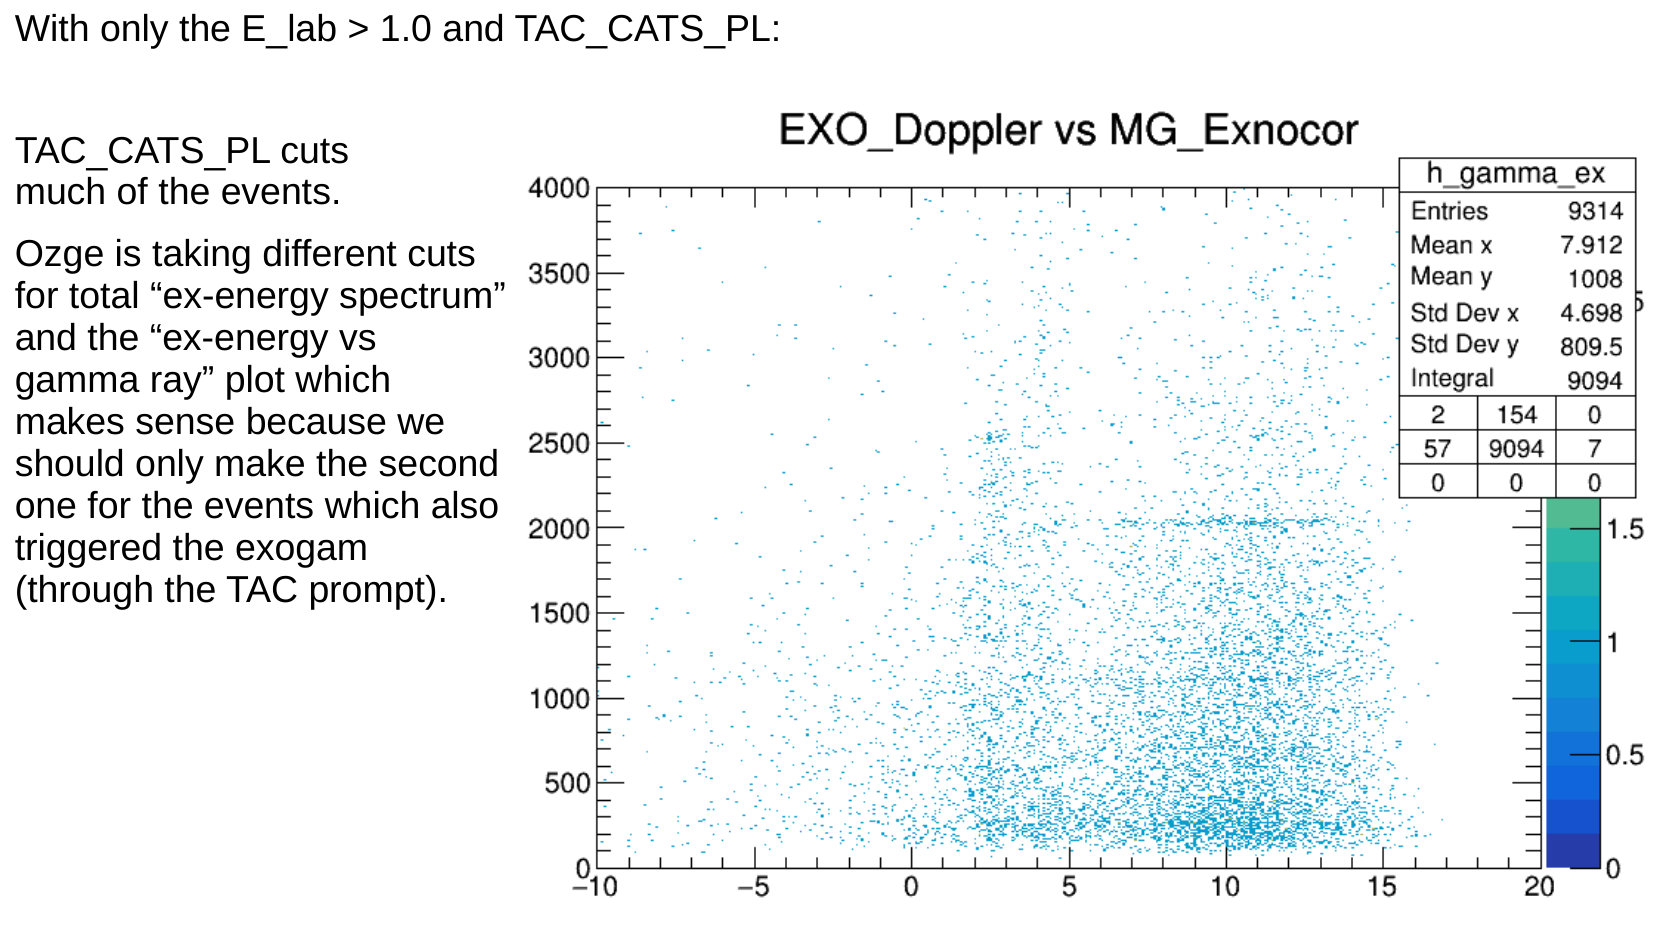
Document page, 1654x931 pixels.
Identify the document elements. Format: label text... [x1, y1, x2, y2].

picture [487, 103, 1653, 928]
text_box With only the E_lab > 1.0 and TAC_CATS_PL: [0, 0, 901, 57]
text_box TAC_CATS_PL cuts much of the events. [0, 121, 413, 225]
text_box Ozge is taking different cuts for total “ex-energy spectrum” and the “ex-energy vs gamma ray” plot which makes sense because we should only make the second one for the events which also triggered the exogam (through the TAC prompt). [0, 225, 526, 928]
